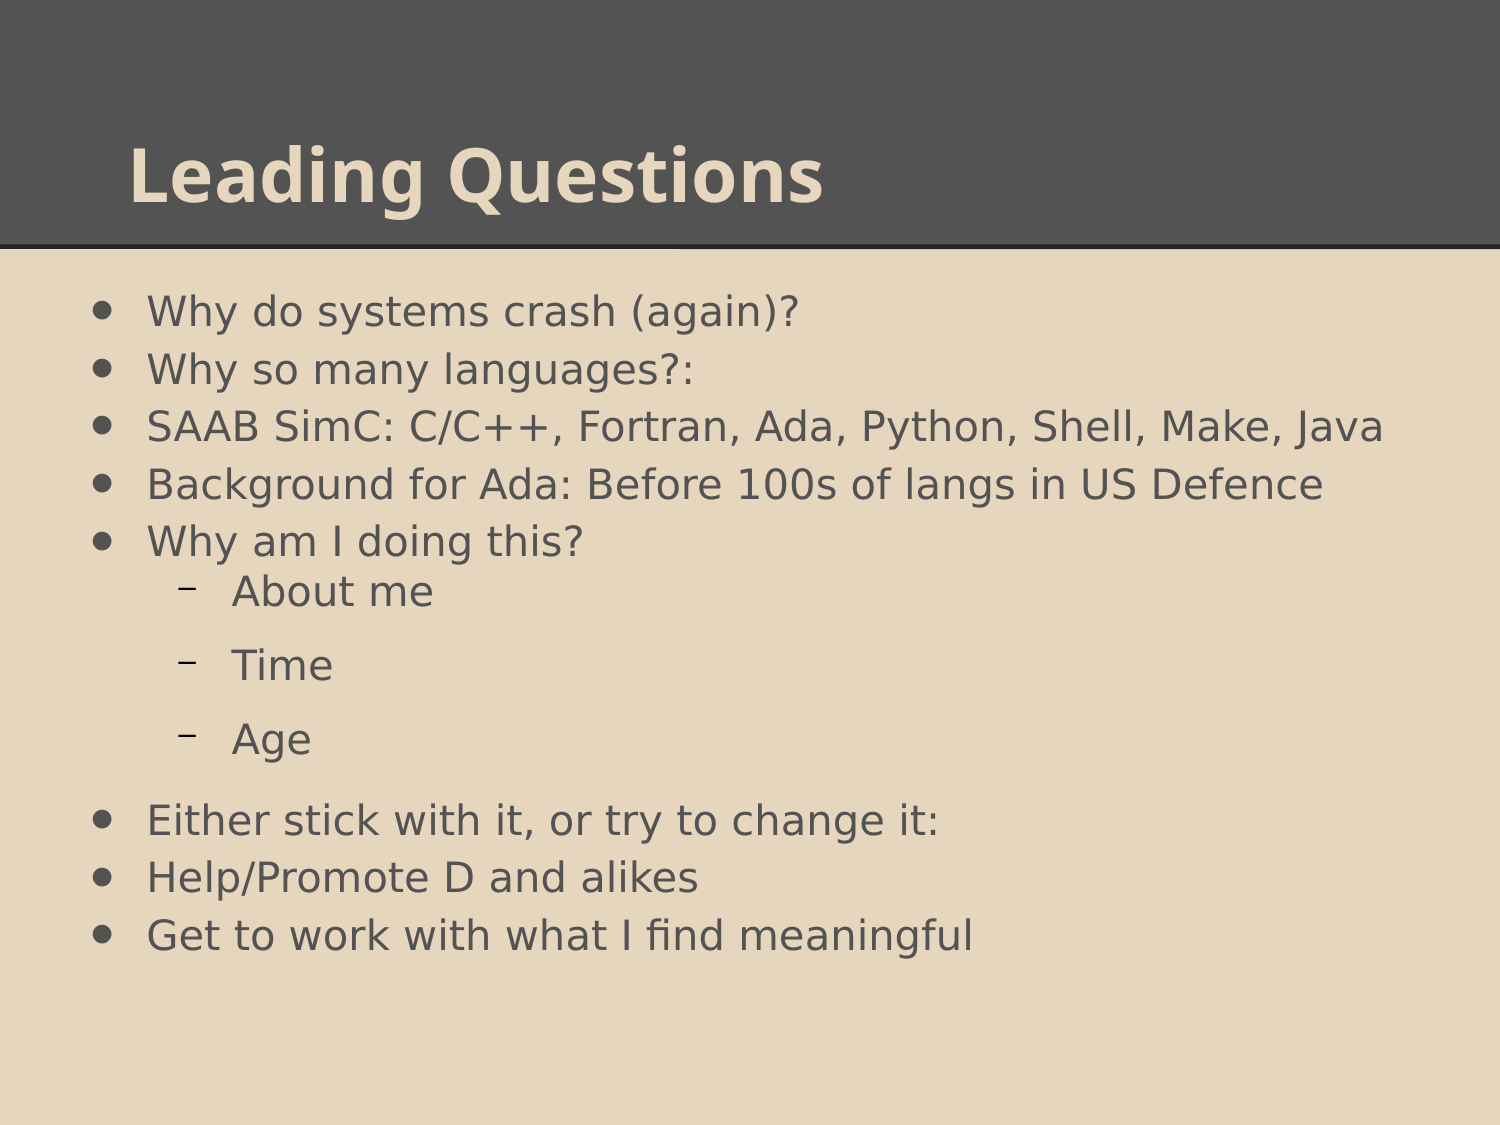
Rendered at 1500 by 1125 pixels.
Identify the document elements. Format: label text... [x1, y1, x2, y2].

list Why do systems crash (again)? Why so many languages?: SAAB SimC: C/C++, Fortran, Ada, Python, Shell, Make, Java Background for Ada: Before 100s of langs in US Defence Why am I doing this? About me Time Age Either stick with it, or try to change it: Help/Promote D and alikes Get to work with what I find meaningful [75, 262, 1425, 1078]
title Leading Questions [75, 45, 1425, 233]
